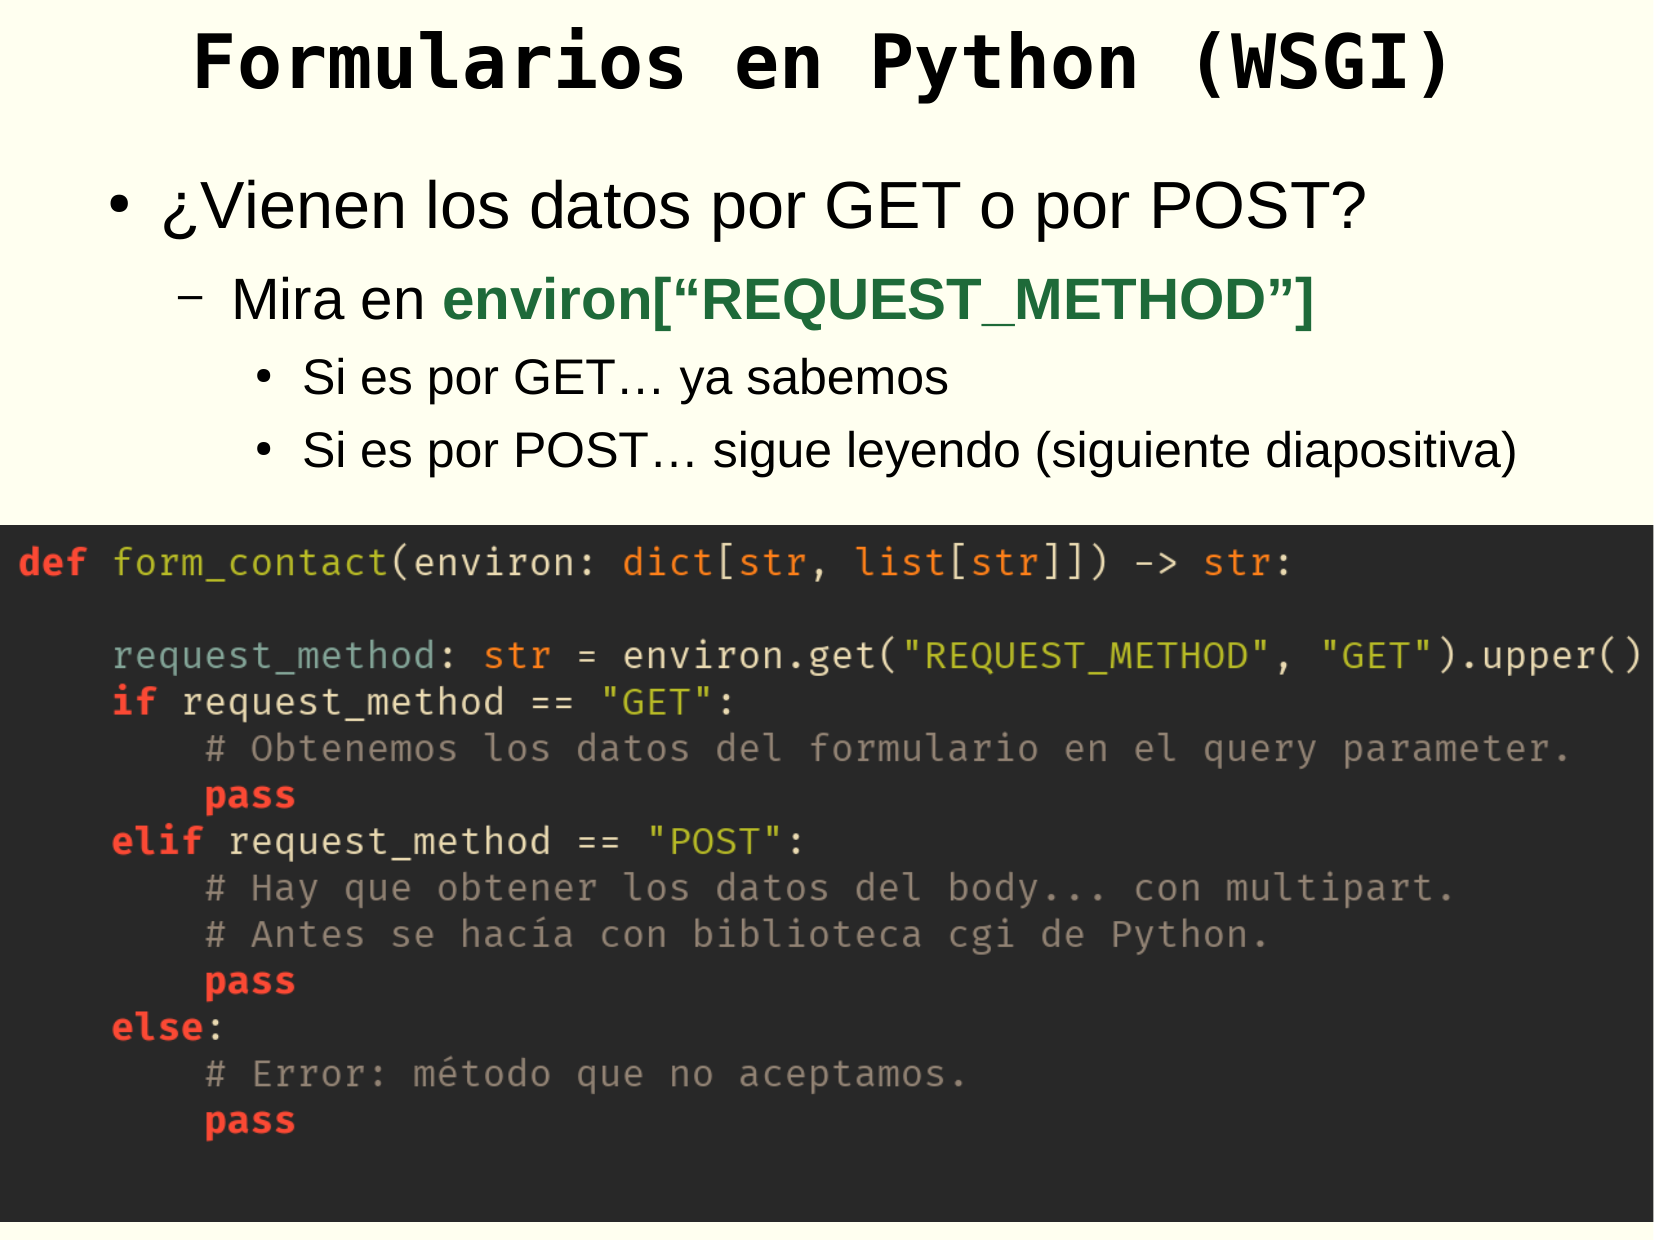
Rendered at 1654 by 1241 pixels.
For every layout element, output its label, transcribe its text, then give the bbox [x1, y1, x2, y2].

title Formularios en Python (WSGI) [81, 9, 1570, 116]
picture [0, 525, 1654, 1222]
list ¿Vienen los datos por GET o por POST? Mira en environ[“REQUEST_METHOD”] Si es por GET… ya sabemos Si es por POST… sigue leyendo (siguiente diapositiva) [89, 168, 1578, 525]
